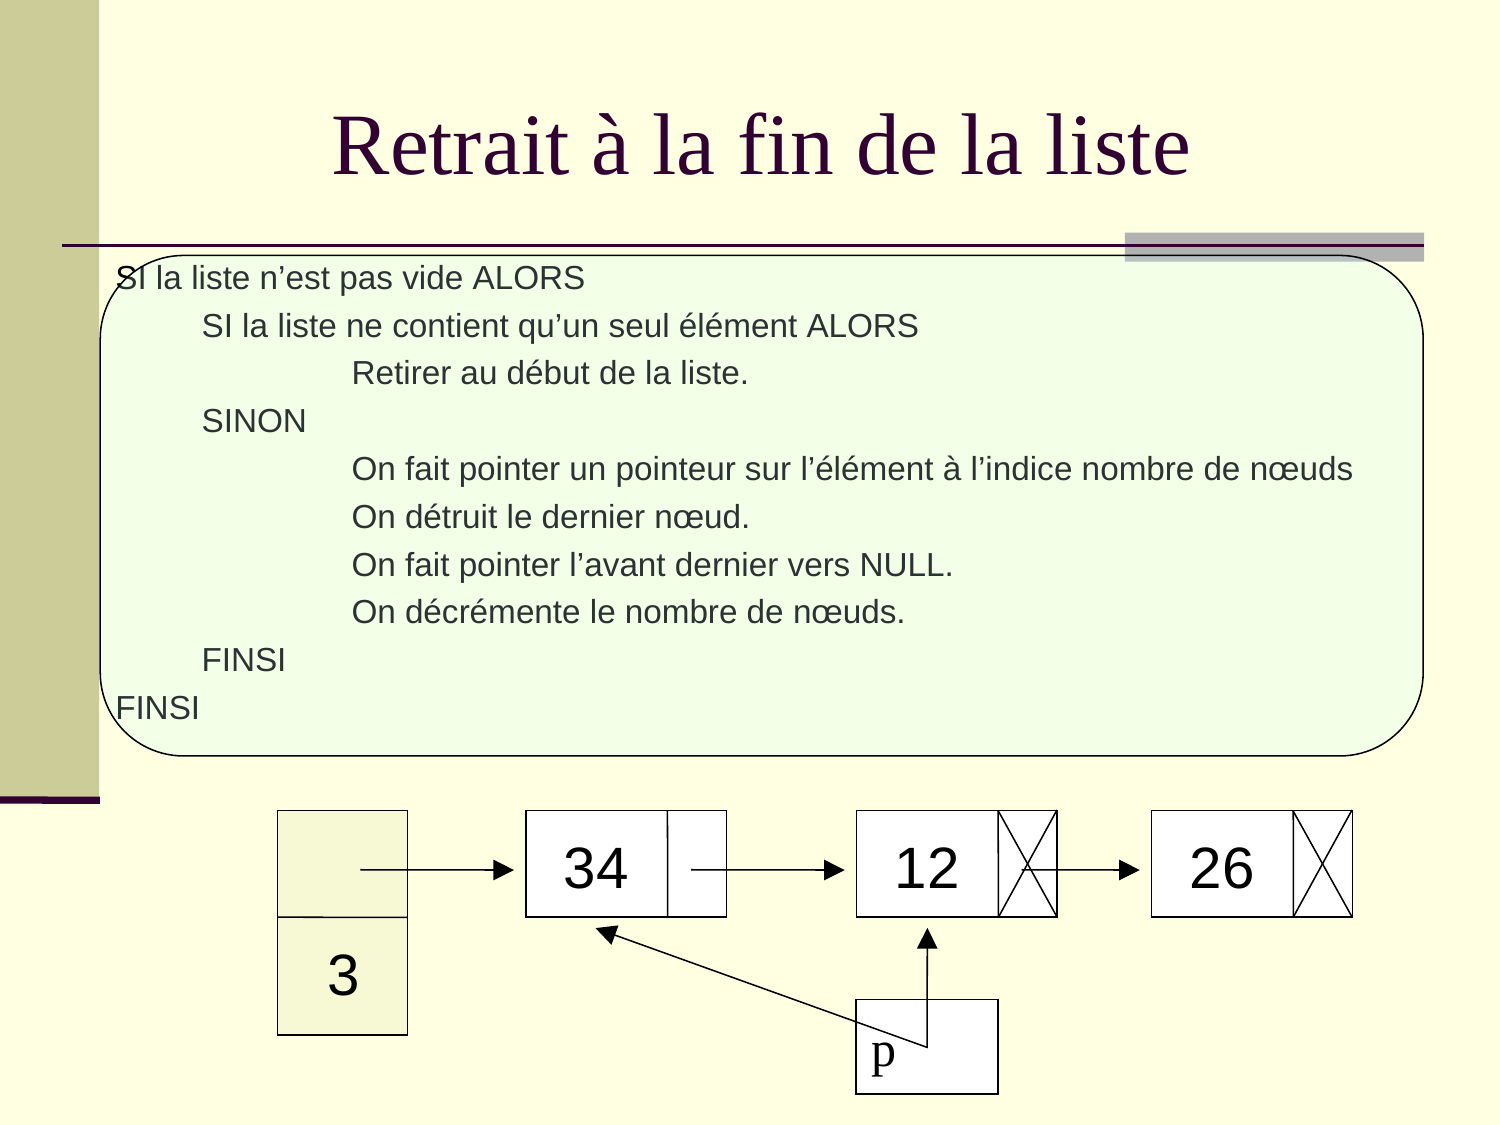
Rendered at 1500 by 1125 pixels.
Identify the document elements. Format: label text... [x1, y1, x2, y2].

text_box [1295, 818, 1321, 910]
text_box SI la liste n’est pas vide ALORS SI la liste ne contient qu’un seul élément ALORS Retirer au début de la liste. SINON On fait pointer un pointeur sur l’élément à l’indice nombre de nœuds On détruit le dernier nœud. On fait pointer l’avant dernier vers NULL. On décrémente le nombre de nœuds. FINSI FINSI [99, 249, 1424, 740]
text_box [1151, 810, 1292, 918]
text_box p [856, 999, 998, 1095]
text_box [1295, 867, 1351, 918]
text_box [1000, 810, 1055, 861]
text_box [1295, 810, 1350, 861]
text_box [277, 918, 408, 1036]
text_box p [856, 999, 926, 1045]
text_box [525, 810, 666, 918]
title Retrait à la fin de la liste [100, 45, 1424, 234]
text_box 34 [549, 822, 656, 908]
text_box [1000, 871, 1056, 918]
text_box [100, 255, 1424, 756]
text_box [669, 810, 727, 918]
text_box [1029, 812, 1058, 869]
text_box 3 [312, 928, 384, 1015]
text_box [1034, 871, 1058, 915]
text_box [1324, 812, 1353, 915]
text_box [856, 810, 997, 918]
text_box [277, 810, 408, 916]
text_box [999, 816, 1026, 910]
text_box 12 [879, 822, 987, 908]
text_box 26 [1174, 822, 1282, 908]
